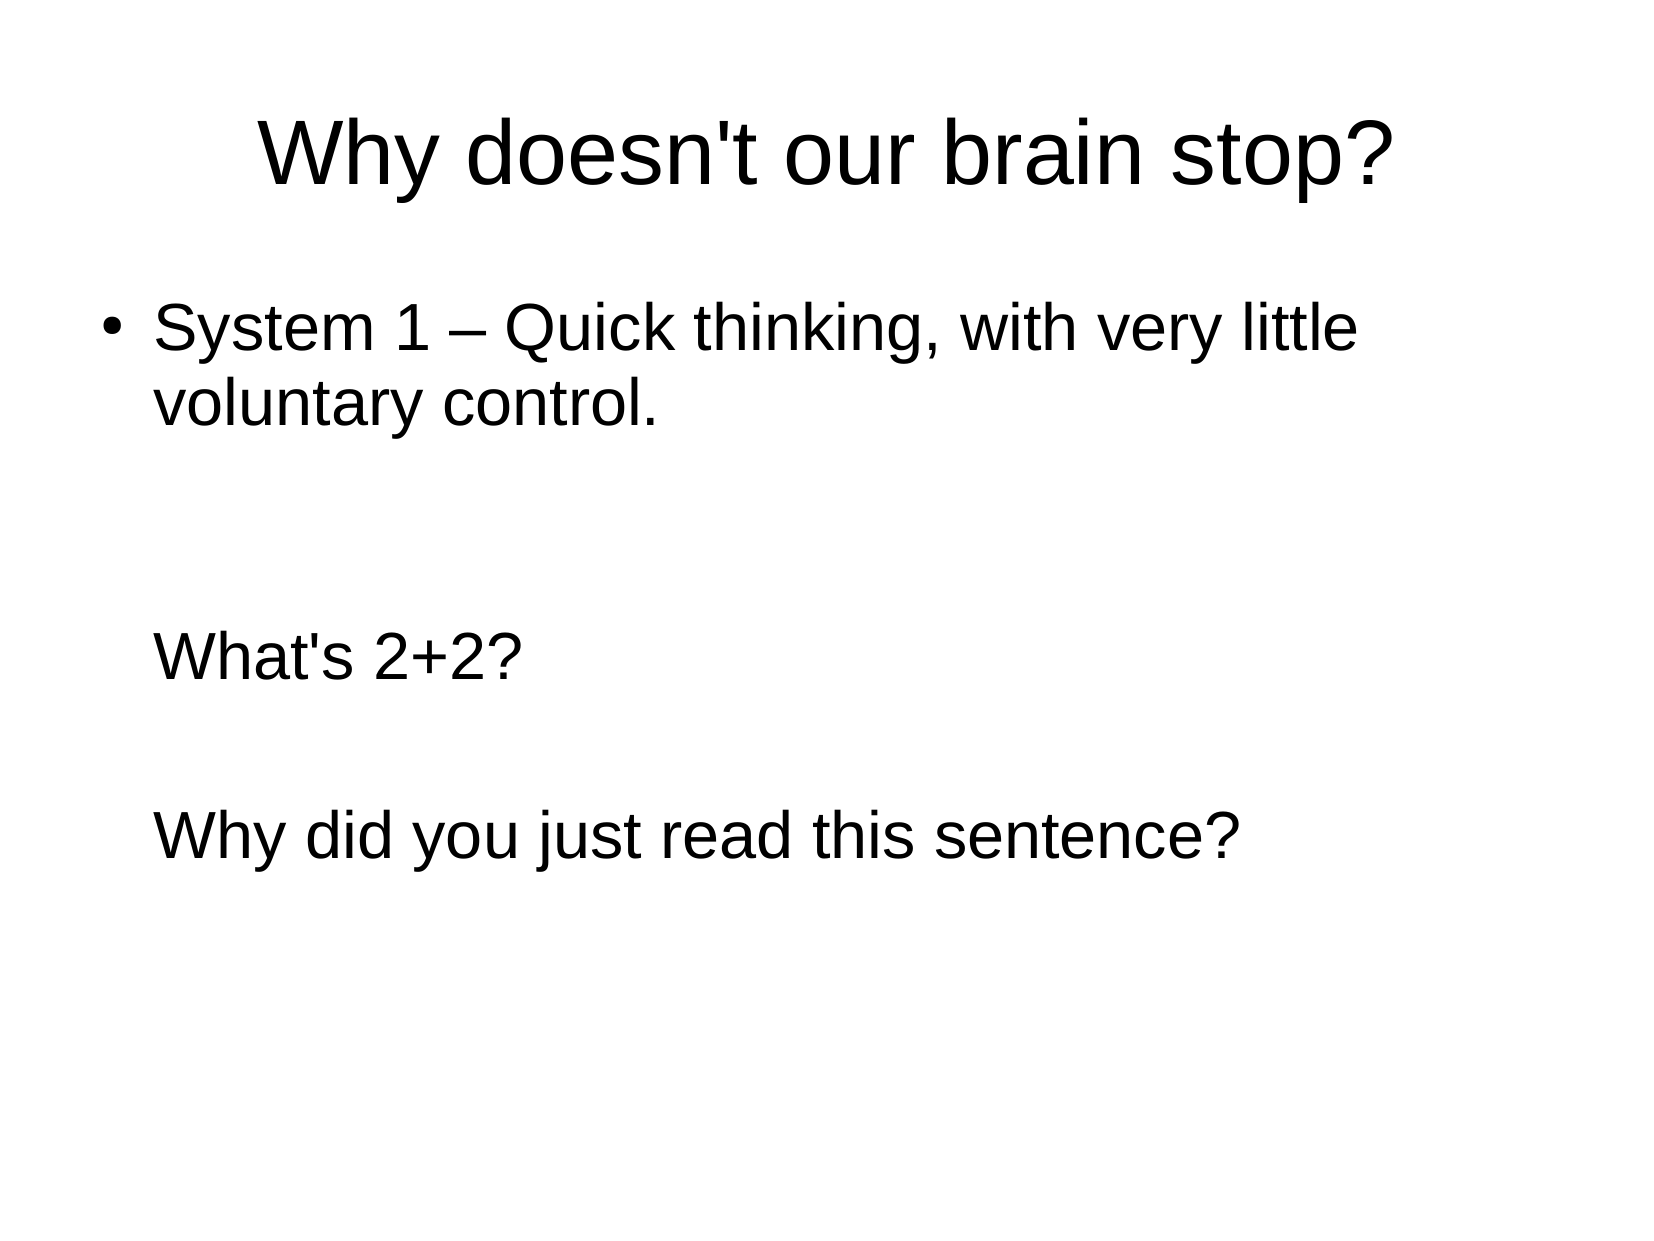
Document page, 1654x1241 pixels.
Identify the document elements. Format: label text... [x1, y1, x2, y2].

list System 1 – Quick thinking, with very little voluntary control. What's 2+2? Why did you just read this sentence? [82, 290, 1571, 1010]
title Why doesn't our brain stop? [82, 49, 1571, 257]
